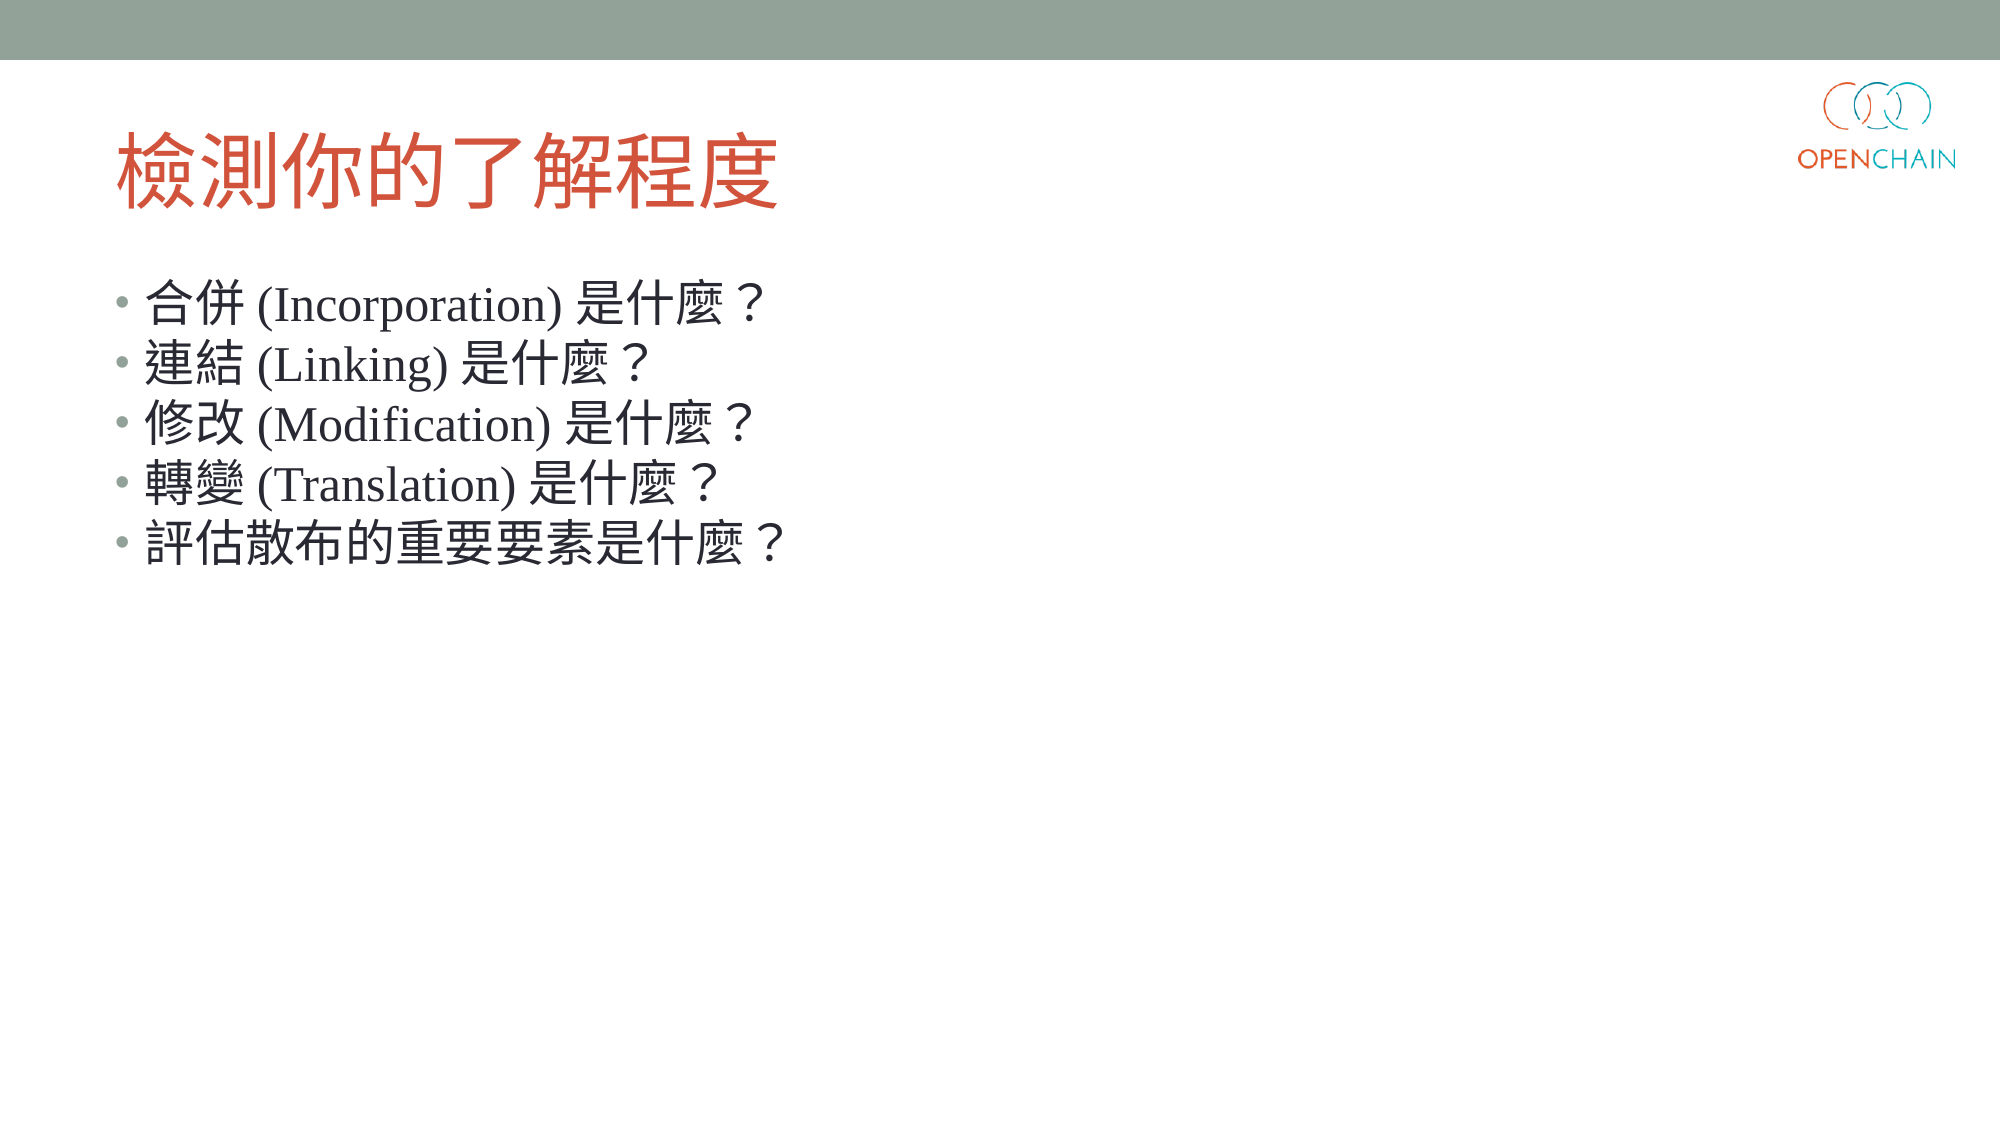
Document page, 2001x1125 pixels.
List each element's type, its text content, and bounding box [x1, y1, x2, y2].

title 檢測你的了解程度 [99, 87, 1900, 250]
picture [1798, 82, 1955, 169]
list 合併(Incorporation)是什麼？ 連結(Linking)是什麼？ 修改(Modification)是什麼？ 轉變(Translation)是什麼？ 評估散布的重要要素是什麼？ [99, 263, 1900, 1064]
